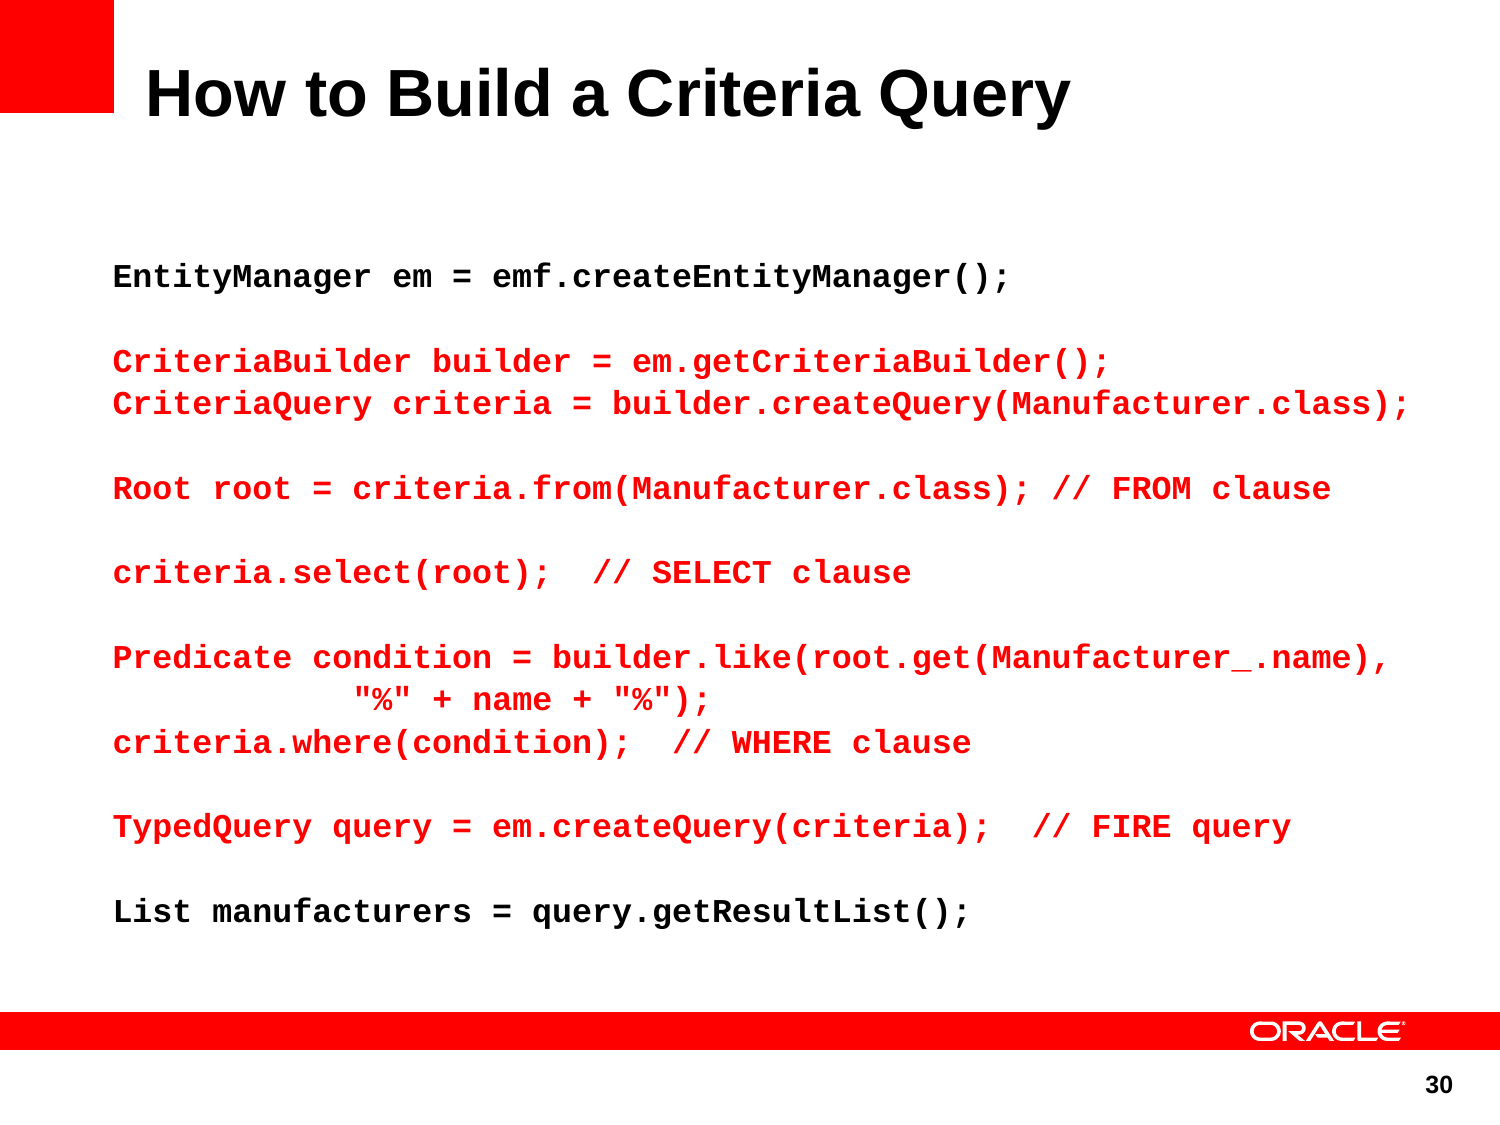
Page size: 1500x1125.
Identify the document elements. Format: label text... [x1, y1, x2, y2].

picture [0, 0, 114, 113]
title How to Build a Criteria Query [145, 49, 1390, 205]
list EntityManager em = emf.createEntityManager(); CriteriaBuilder builder = em.getCriteriaBuilder(); CriteriaQuery criteria = builder.createQuery(Manufacturer.class); Root root = criteria.from(Manufacturer.class); // FROM clause criteria.select(root); // SELECT clause Predicate condition = builder.like(root.get(Manufacturer_.name), "%" + name + "%"); criteria.where(condition); // WHERE clause TypedQuery query = em.createQuery(criteria); // FIRE query List manufacturers = query.getResultList(); [112, 262, 1500, 976]
picture [0, 1012, 1500, 1050]
